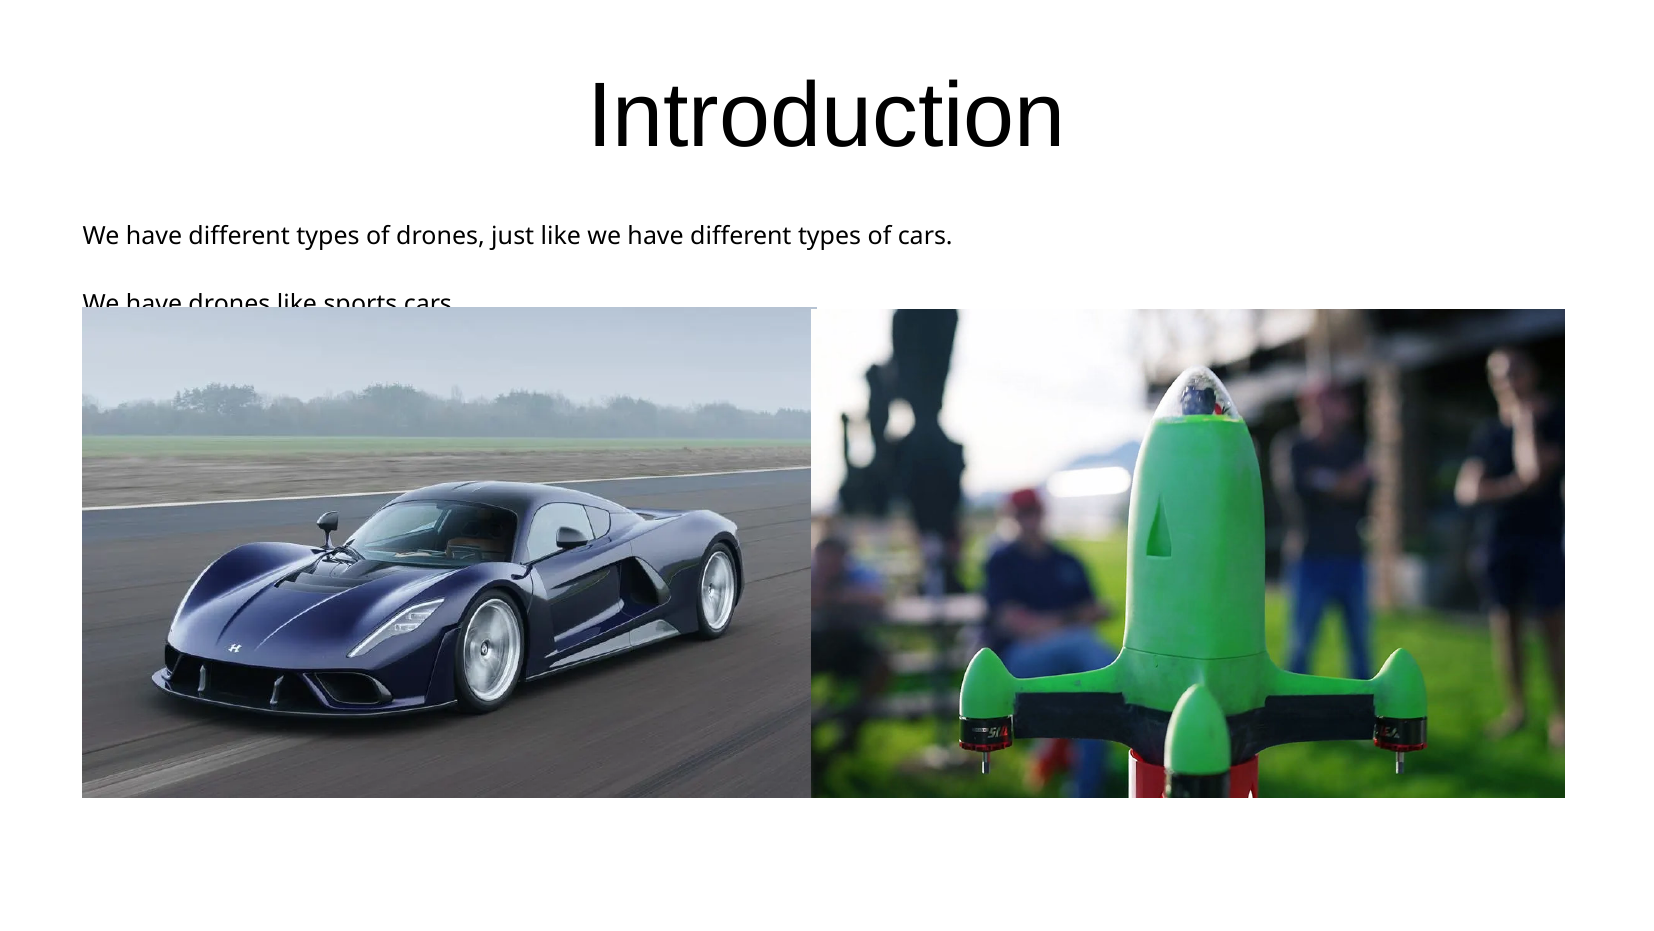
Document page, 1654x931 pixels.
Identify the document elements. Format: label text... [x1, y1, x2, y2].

list We have different types of drones, just like we have different types of cars. We have drones like sports cars. [82, 217, 1571, 758]
title Introduction [82, 37, 1571, 193]
picture [82, 307, 1565, 798]
